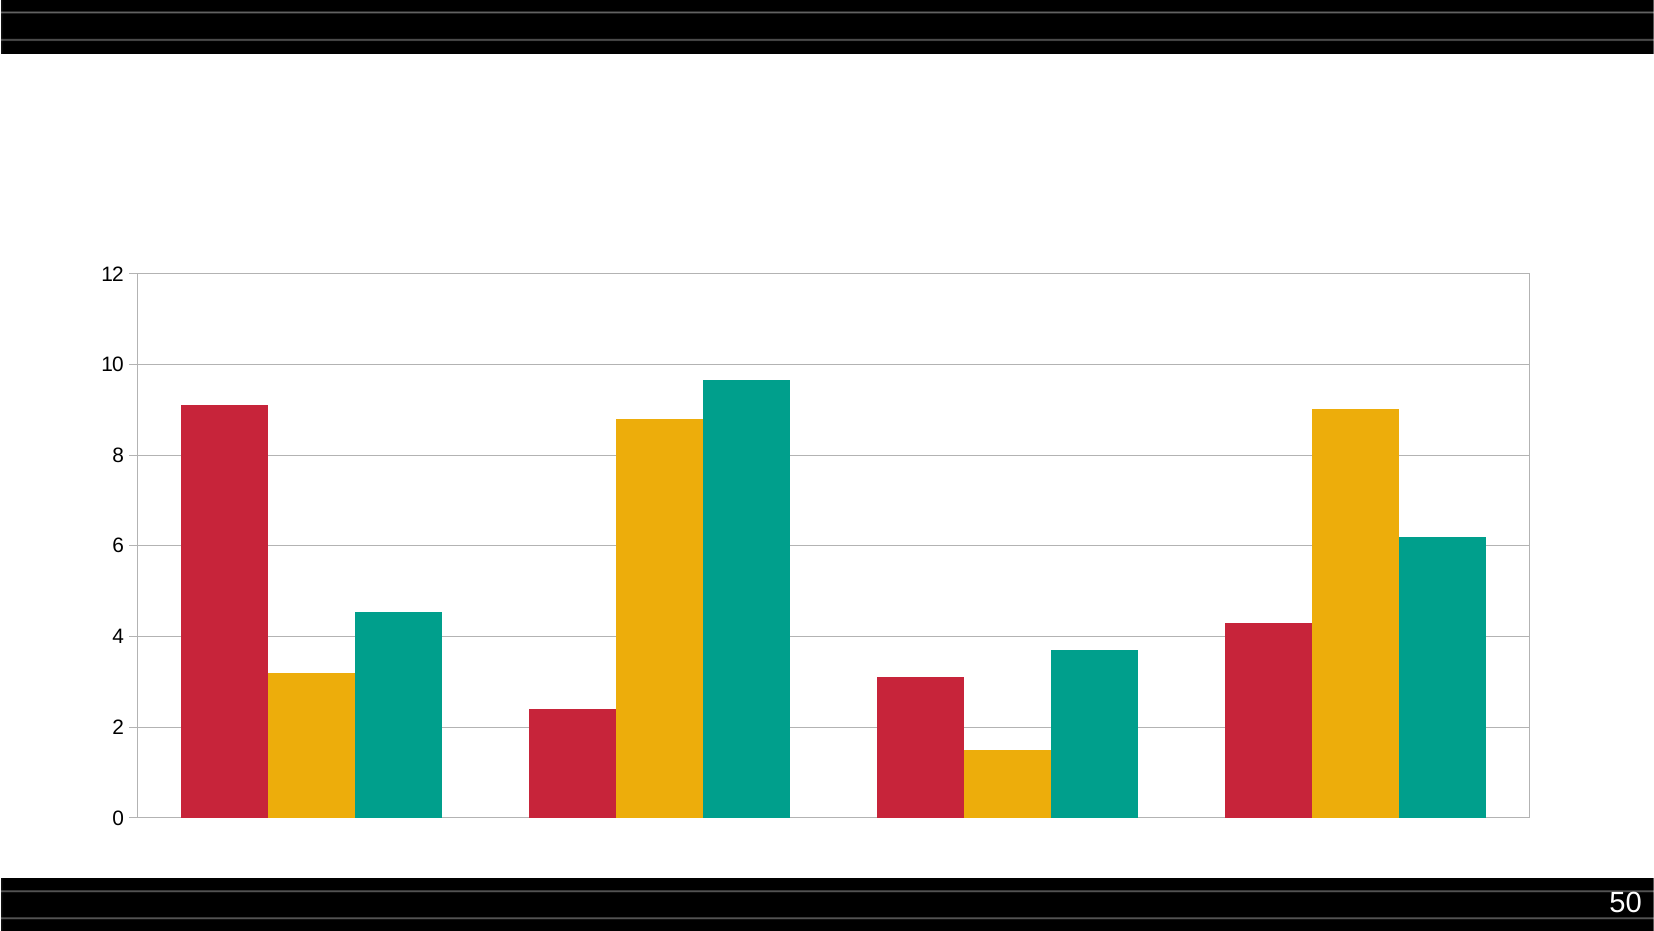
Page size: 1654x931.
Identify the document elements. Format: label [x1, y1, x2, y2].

picture [1, 0, 1654, 54]
chart [71, 250, 1559, 842]
picture [1, 878, 1654, 931]
